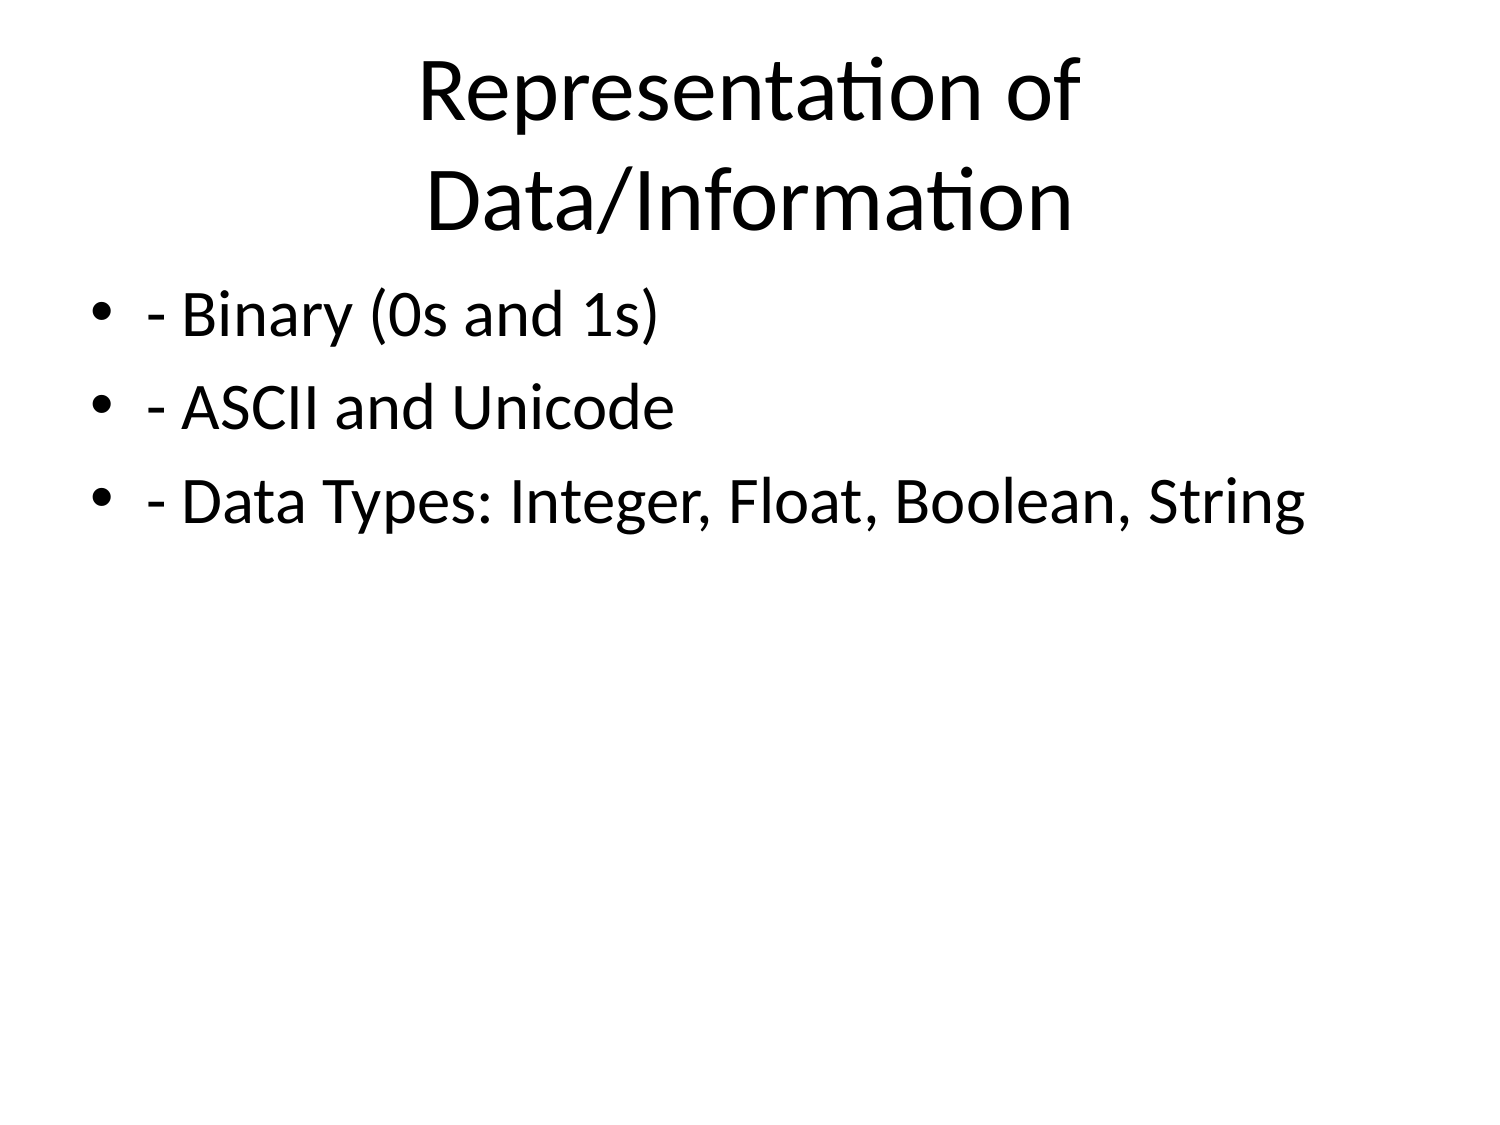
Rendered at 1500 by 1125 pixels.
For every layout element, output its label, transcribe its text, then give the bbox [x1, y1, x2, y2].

title Representation of Data/Information [75, 45, 1425, 233]
list - Binary (0s and 1s) - ASCII and Unicode - Data Types: Integer, Float, Boolean, String [75, 262, 1425, 1005]
